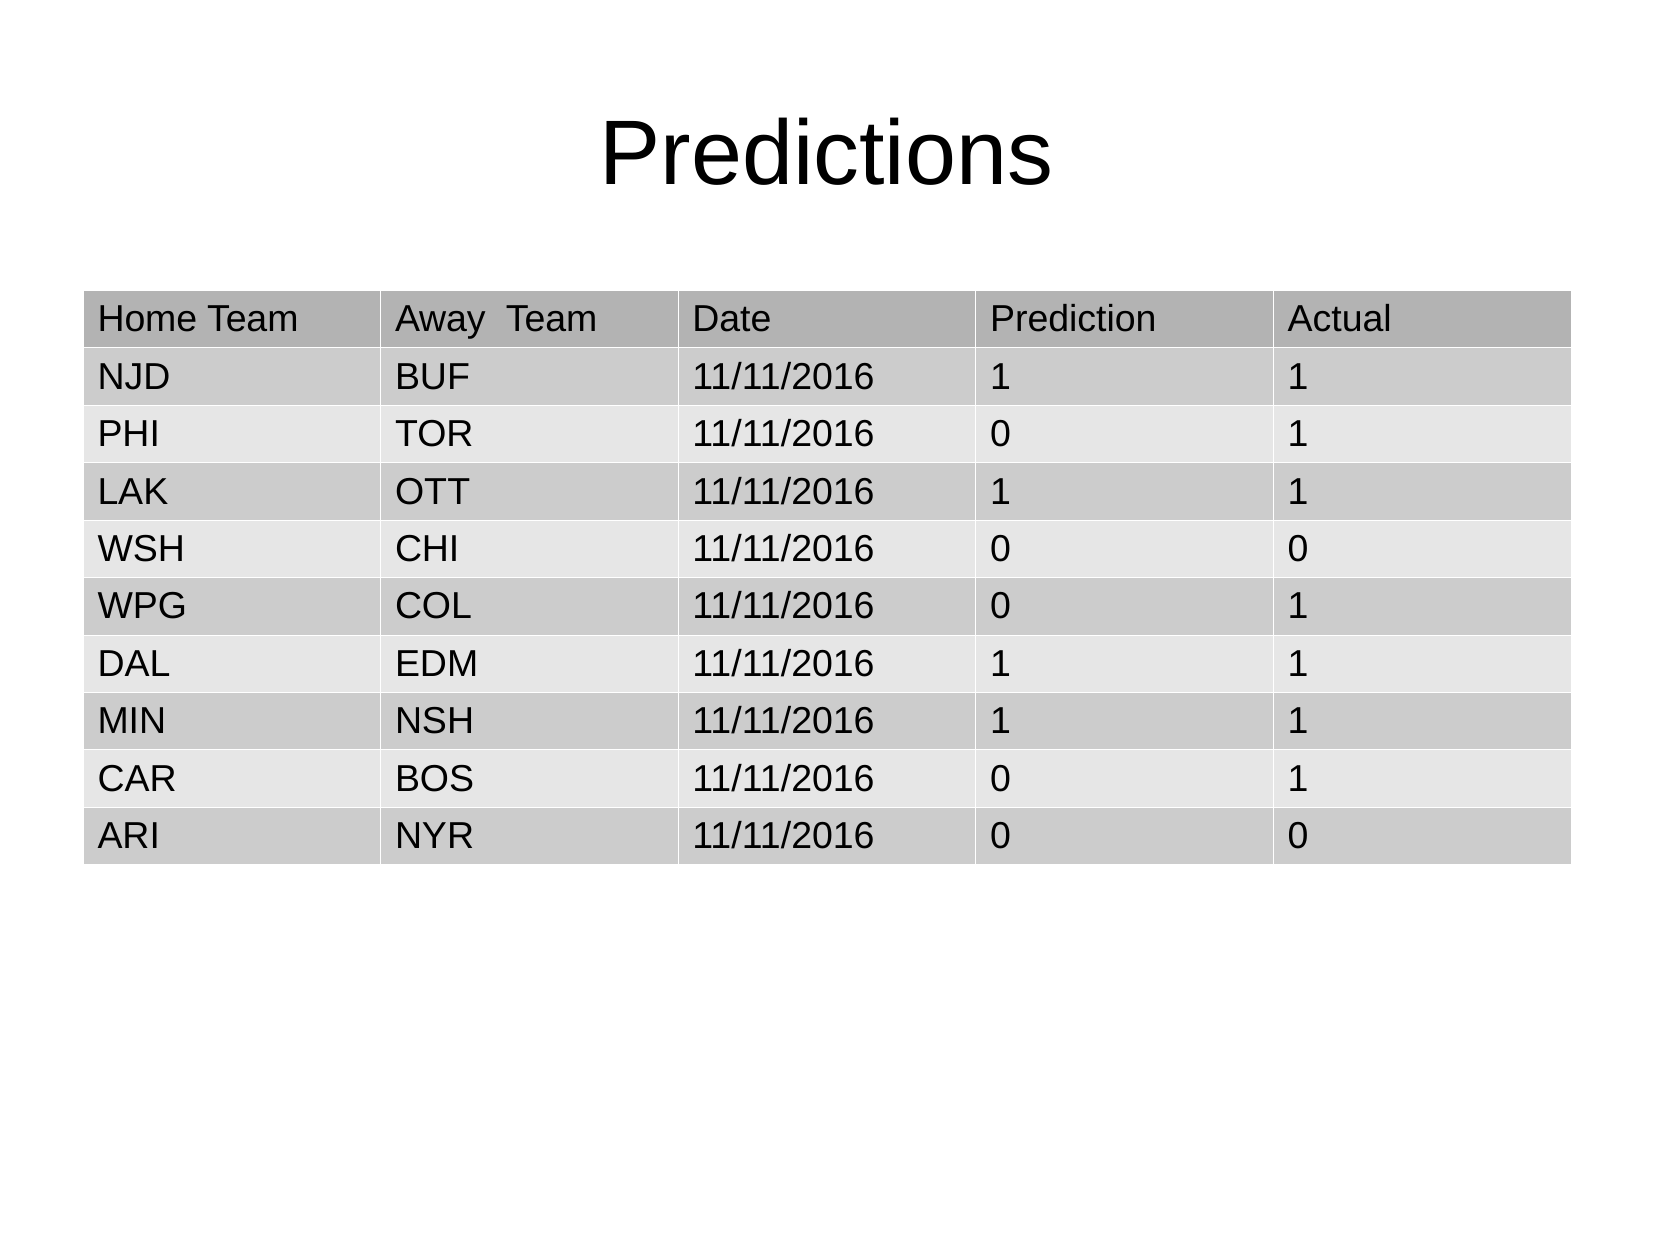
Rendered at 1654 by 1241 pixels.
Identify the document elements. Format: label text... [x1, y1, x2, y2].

table_cell 11/11/2016 [679, 406, 975, 462]
table_cell 1 [976, 693, 1273, 749]
table_cell 1 [1274, 463, 1571, 520]
table_cell MIN [84, 693, 380, 749]
table_cell CHI [381, 521, 678, 577]
table_header Date [679, 291, 975, 347]
table_cell EDM [381, 636, 678, 692]
table_cell 11/11/2016 [679, 463, 975, 520]
title Predictions [82, 49, 1571, 257]
table_cell 1 [1274, 636, 1571, 692]
table_header Home Team [84, 291, 380, 347]
table_cell DAL [84, 636, 380, 692]
table_header Actual [1274, 291, 1571, 347]
table_cell 0 [1274, 808, 1571, 864]
table_cell 11/11/2016 [679, 348, 975, 405]
table_cell 0 [976, 406, 1273, 462]
table_cell OTT [381, 463, 678, 520]
table_cell 1 [976, 463, 1273, 520]
table_cell 1 [976, 348, 1273, 405]
table_cell 0 [976, 808, 1273, 864]
table_cell LAK [84, 463, 380, 520]
table_cell 11/11/2016 [679, 808, 975, 864]
table_cell NSH [381, 693, 678, 749]
table_cell 1 [1274, 348, 1571, 405]
table_cell 0 [976, 578, 1273, 635]
table_cell WSH [84, 521, 380, 577]
table_cell 1 [1274, 750, 1571, 807]
table_cell WPG [84, 578, 380, 635]
table_cell 11/11/2016 [679, 693, 975, 749]
table_cell NYR [381, 808, 678, 864]
table_cell COL [381, 578, 678, 635]
table_cell ARI [84, 808, 380, 864]
table_header Away Team [381, 291, 678, 347]
table_cell TOR [381, 406, 678, 462]
table_cell BUF [381, 348, 678, 405]
table_cell 1 [1274, 578, 1571, 635]
table_cell 11/11/2016 [679, 521, 975, 577]
table_cell 1 [976, 636, 1273, 692]
table_header Prediction [976, 291, 1273, 347]
table_cell NJD [84, 348, 380, 405]
table_cell 11/11/2016 [679, 636, 975, 692]
table_cell 11/11/2016 [679, 578, 975, 635]
table_cell 11/11/2016 [679, 750, 975, 807]
table_cell 1 [1274, 693, 1571, 749]
table_cell 0 [976, 521, 1273, 577]
table_cell 1 [1274, 406, 1571, 462]
table_cell PHI [84, 406, 380, 462]
table_cell 0 [976, 750, 1273, 807]
table_cell 0 [1274, 521, 1571, 577]
table_cell BOS [381, 750, 678, 807]
table_cell CAR [84, 750, 380, 807]
